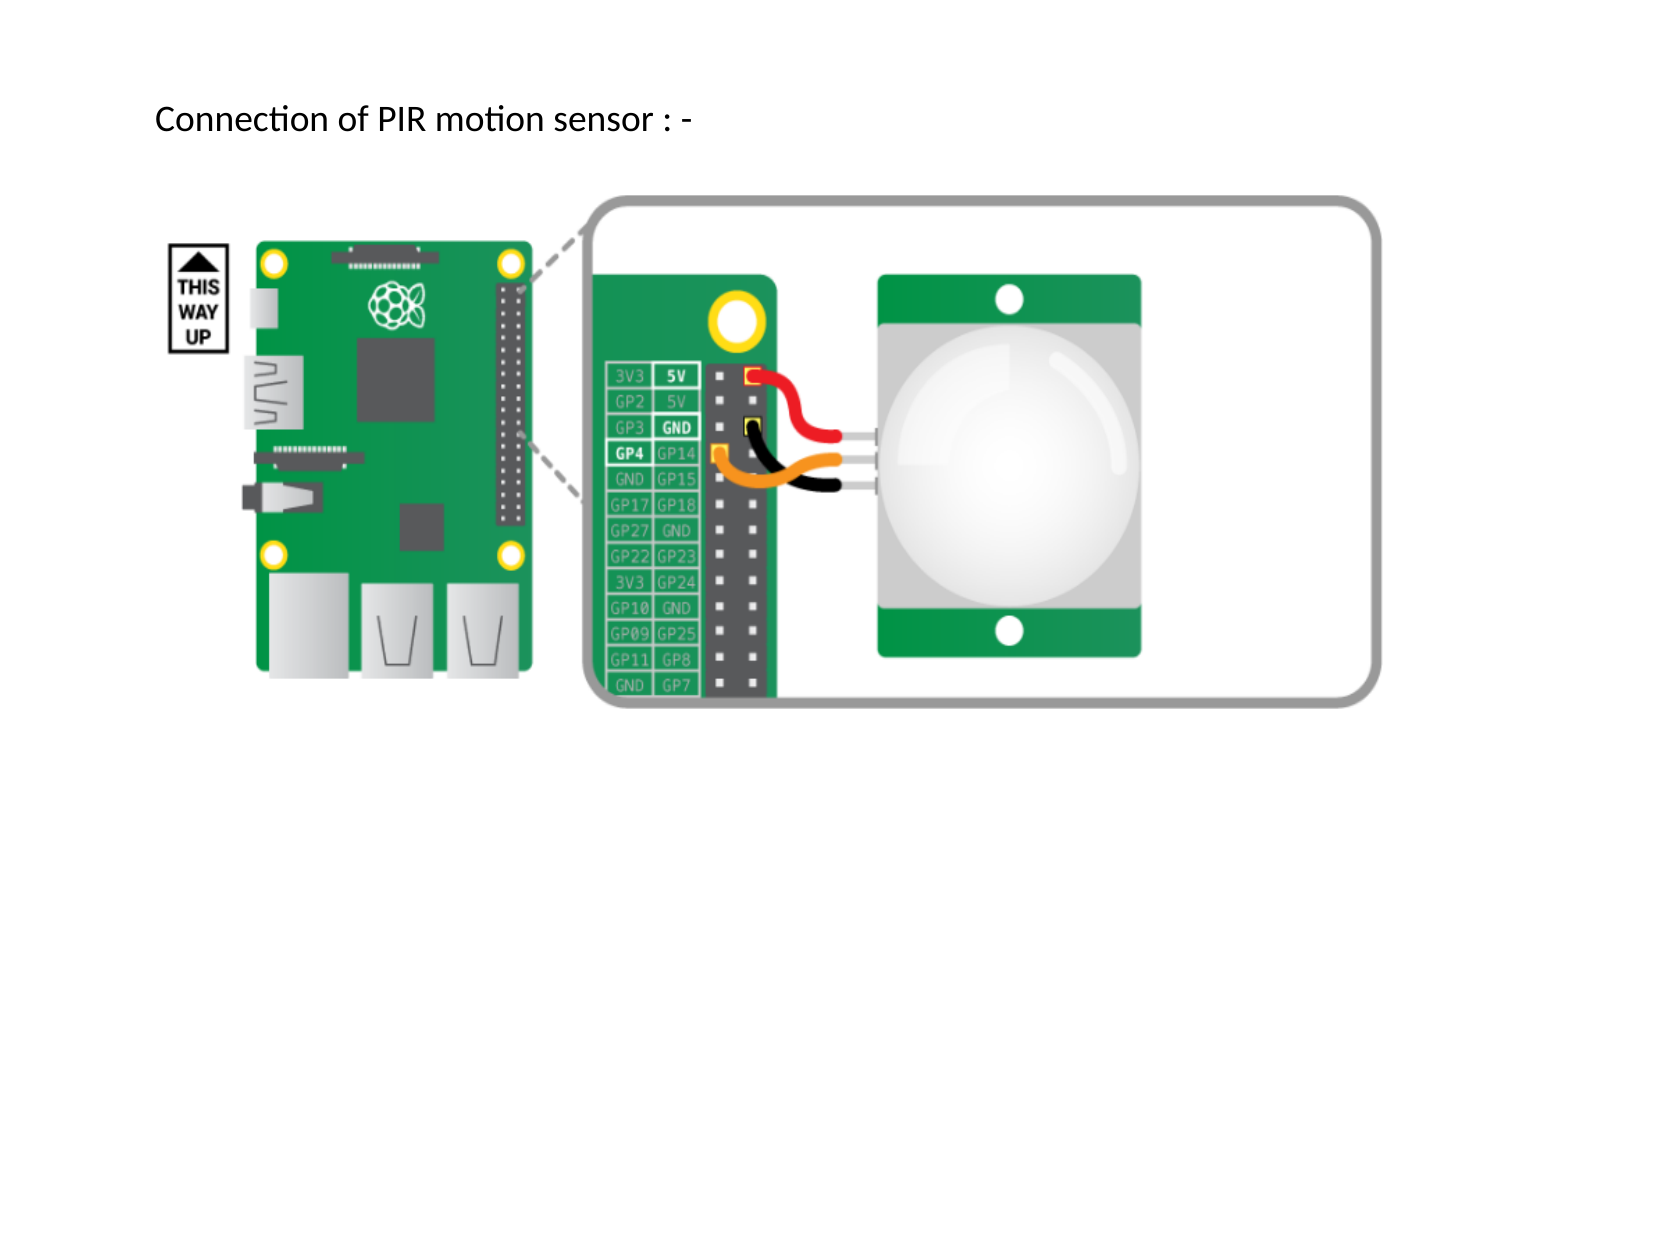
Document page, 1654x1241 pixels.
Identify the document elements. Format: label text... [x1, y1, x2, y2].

text_box Connection of PIR motion sensor : - [140, 86, 778, 146]
picture [140, 146, 1408, 739]
